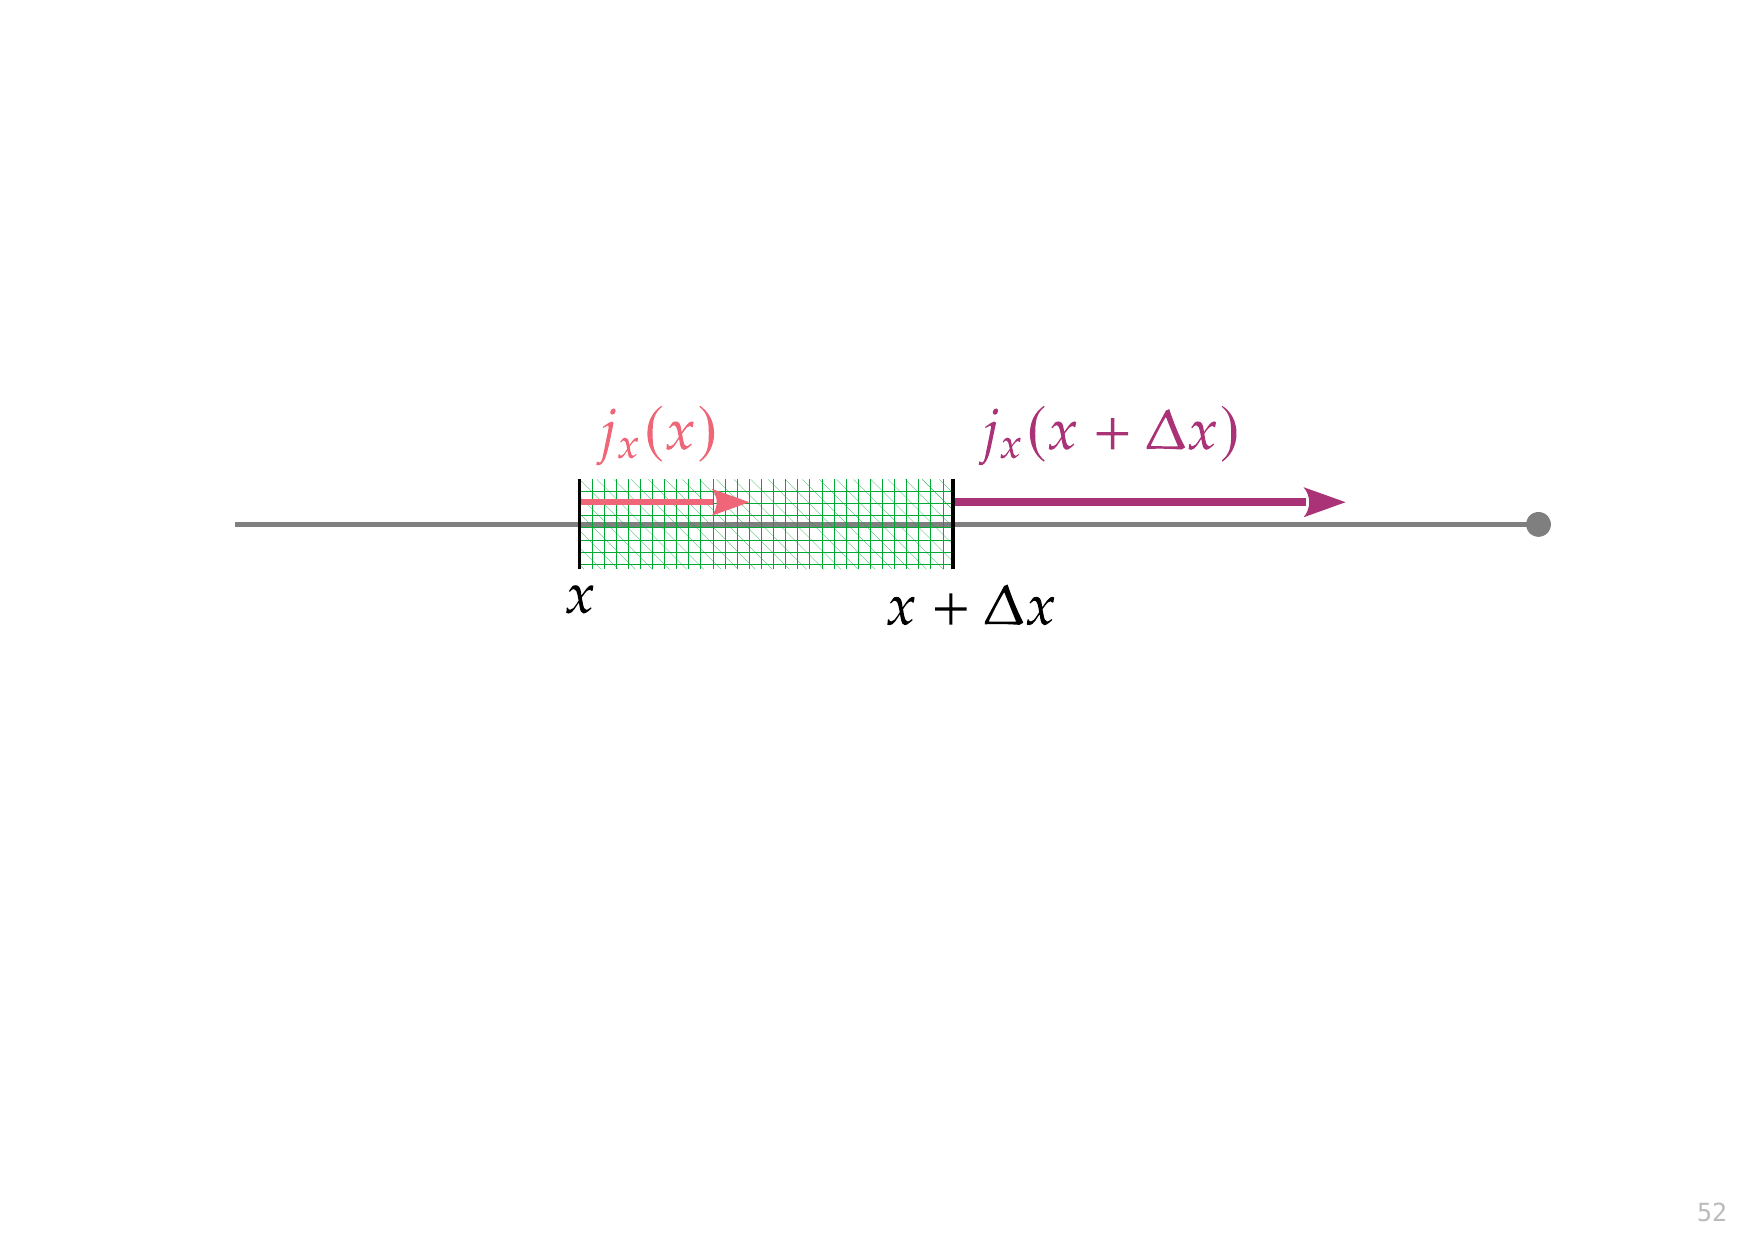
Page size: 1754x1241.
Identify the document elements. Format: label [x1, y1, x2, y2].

text_box [935, 593, 967, 625]
text_box [647, 405, 663, 462]
text_box [978, 421, 997, 466]
text_box [1029, 405, 1045, 462]
text_box [566, 585, 594, 614]
text_box [610, 408, 616, 415]
text_box [1188, 421, 1217, 450]
text_box [596, 421, 614, 466]
text_box [887, 596, 915, 626]
text_box [699, 405, 715, 462]
text_box [984, 584, 1024, 625]
text_box [1048, 421, 1077, 450]
text_box [666, 421, 694, 450]
text_box [1221, 405, 1237, 462]
text_box [992, 408, 999, 415]
text_box [1026, 596, 1055, 626]
text_box [1096, 418, 1129, 450]
text_box [1146, 409, 1185, 450]
text_box [1000, 437, 1021, 459]
text_box [579, 479, 951, 570]
text_box [618, 437, 639, 459]
